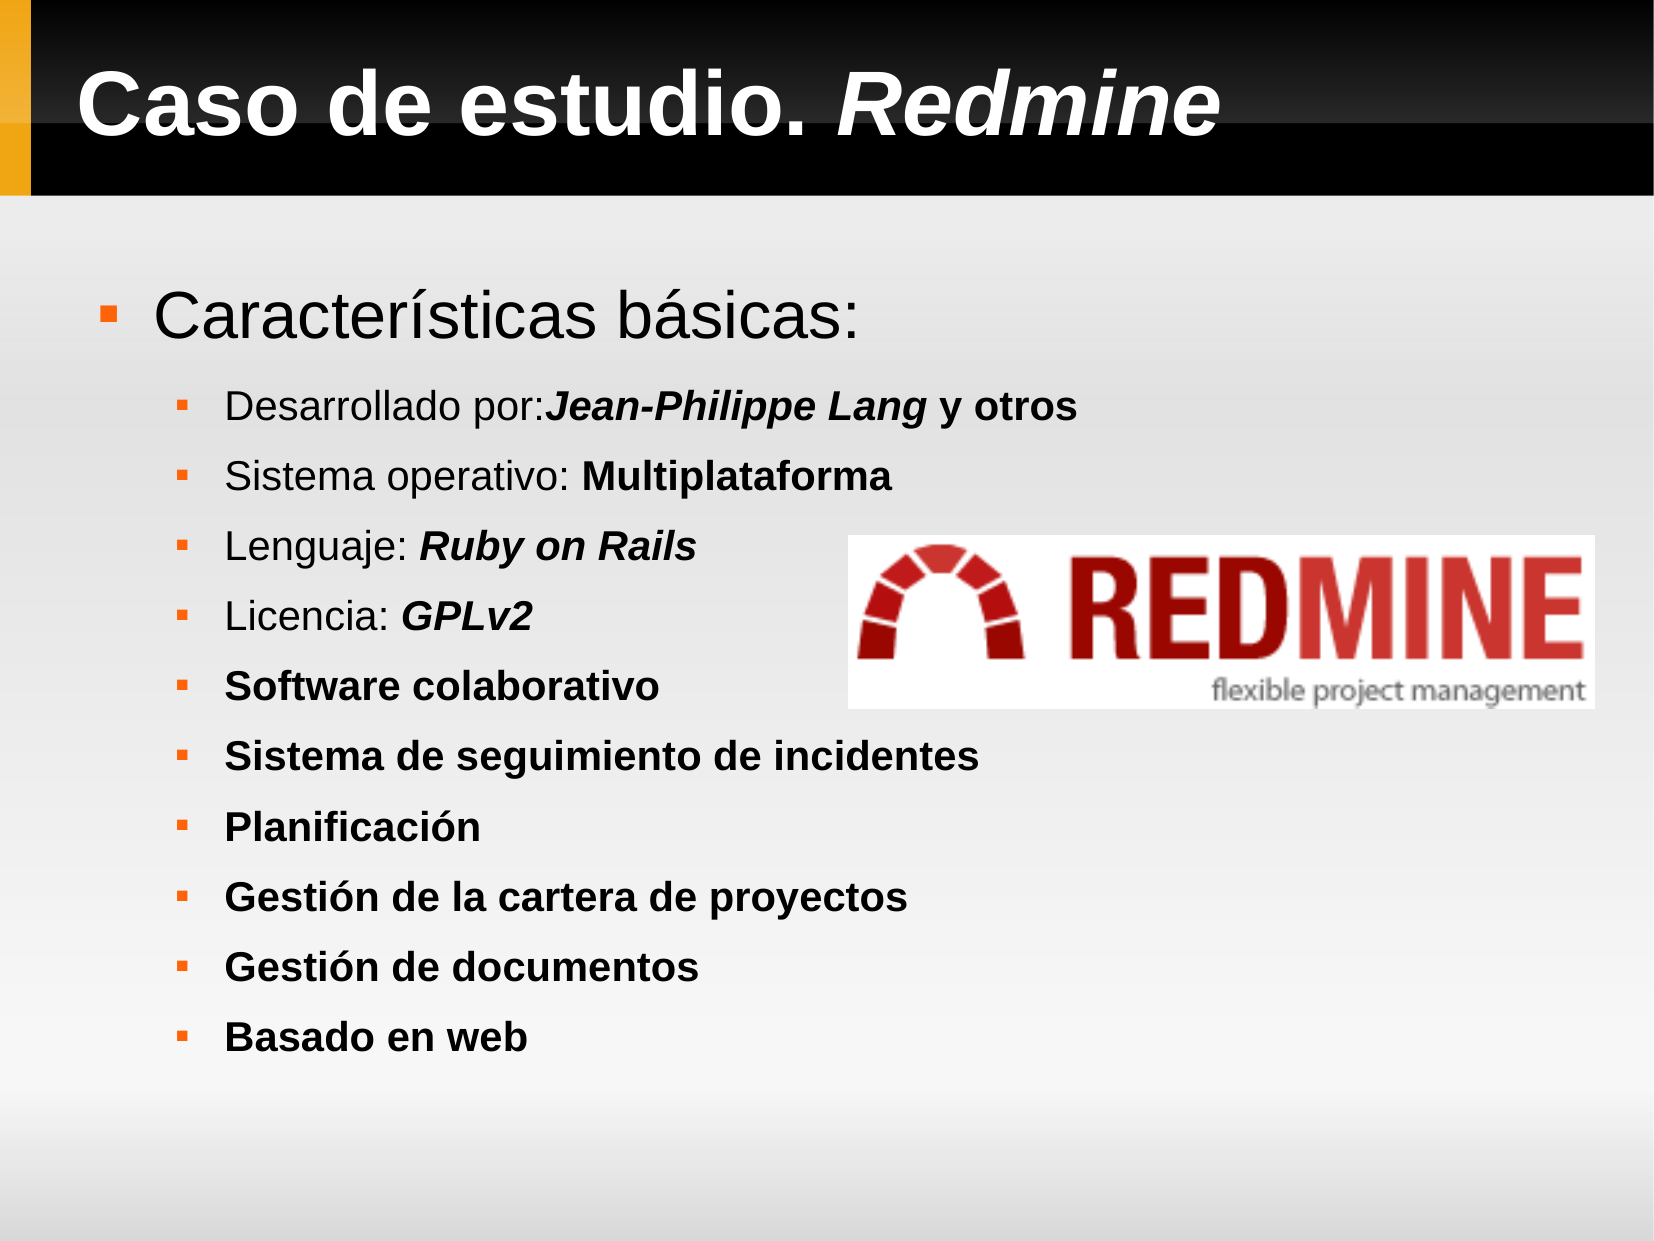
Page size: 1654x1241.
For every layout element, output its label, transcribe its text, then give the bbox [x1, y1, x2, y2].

list Características básicas: Desarrollado por:Jean-Philippe Lang y otros Sistema operativo: Multiplataforma Lenguaje: Ruby on Rails Licencia: GPLv2 Software colaborativo Sistema de seguimiento de incidentes Planificación Gestión de la cartera de proyectos Gestión de documentos Basado en web [82, 278, 1571, 1097]
picture [0, 0, 1654, 1241]
title Caso de estudio. Redmine [76, 0, 1565, 208]
